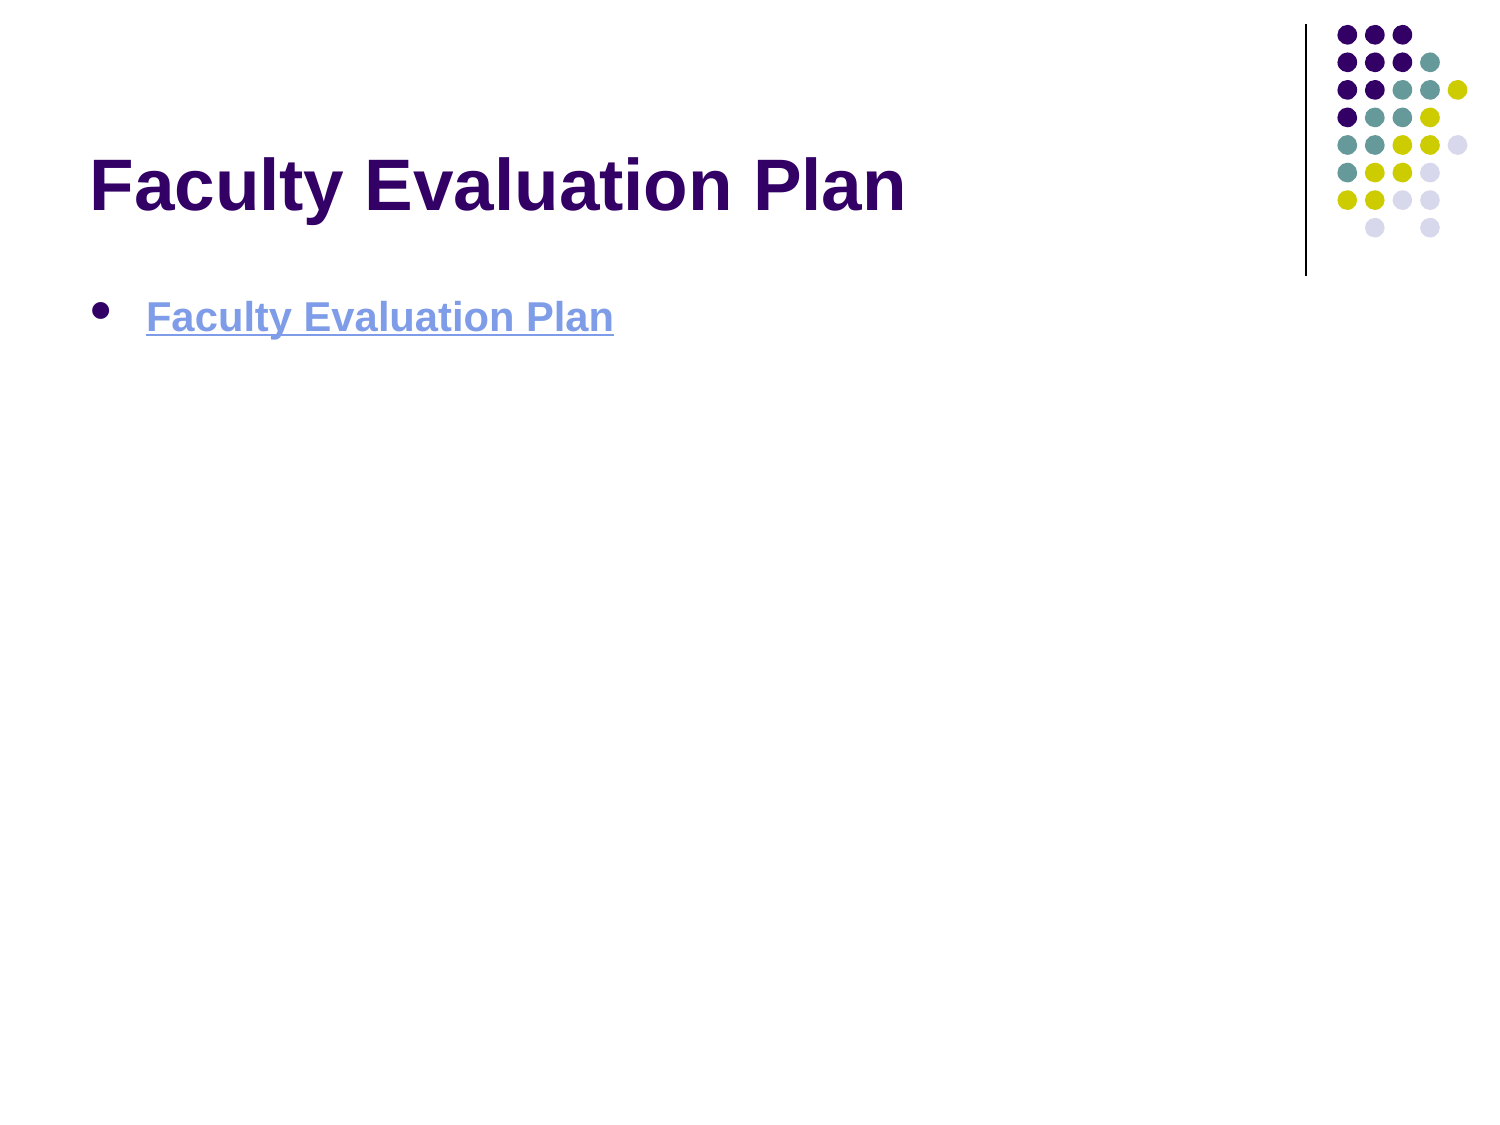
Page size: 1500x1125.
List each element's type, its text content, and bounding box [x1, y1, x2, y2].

list Faculty Evaluation Plan [75, 282, 1426, 1006]
title Faculty Evaluation Plan [74, 20, 1313, 233]
